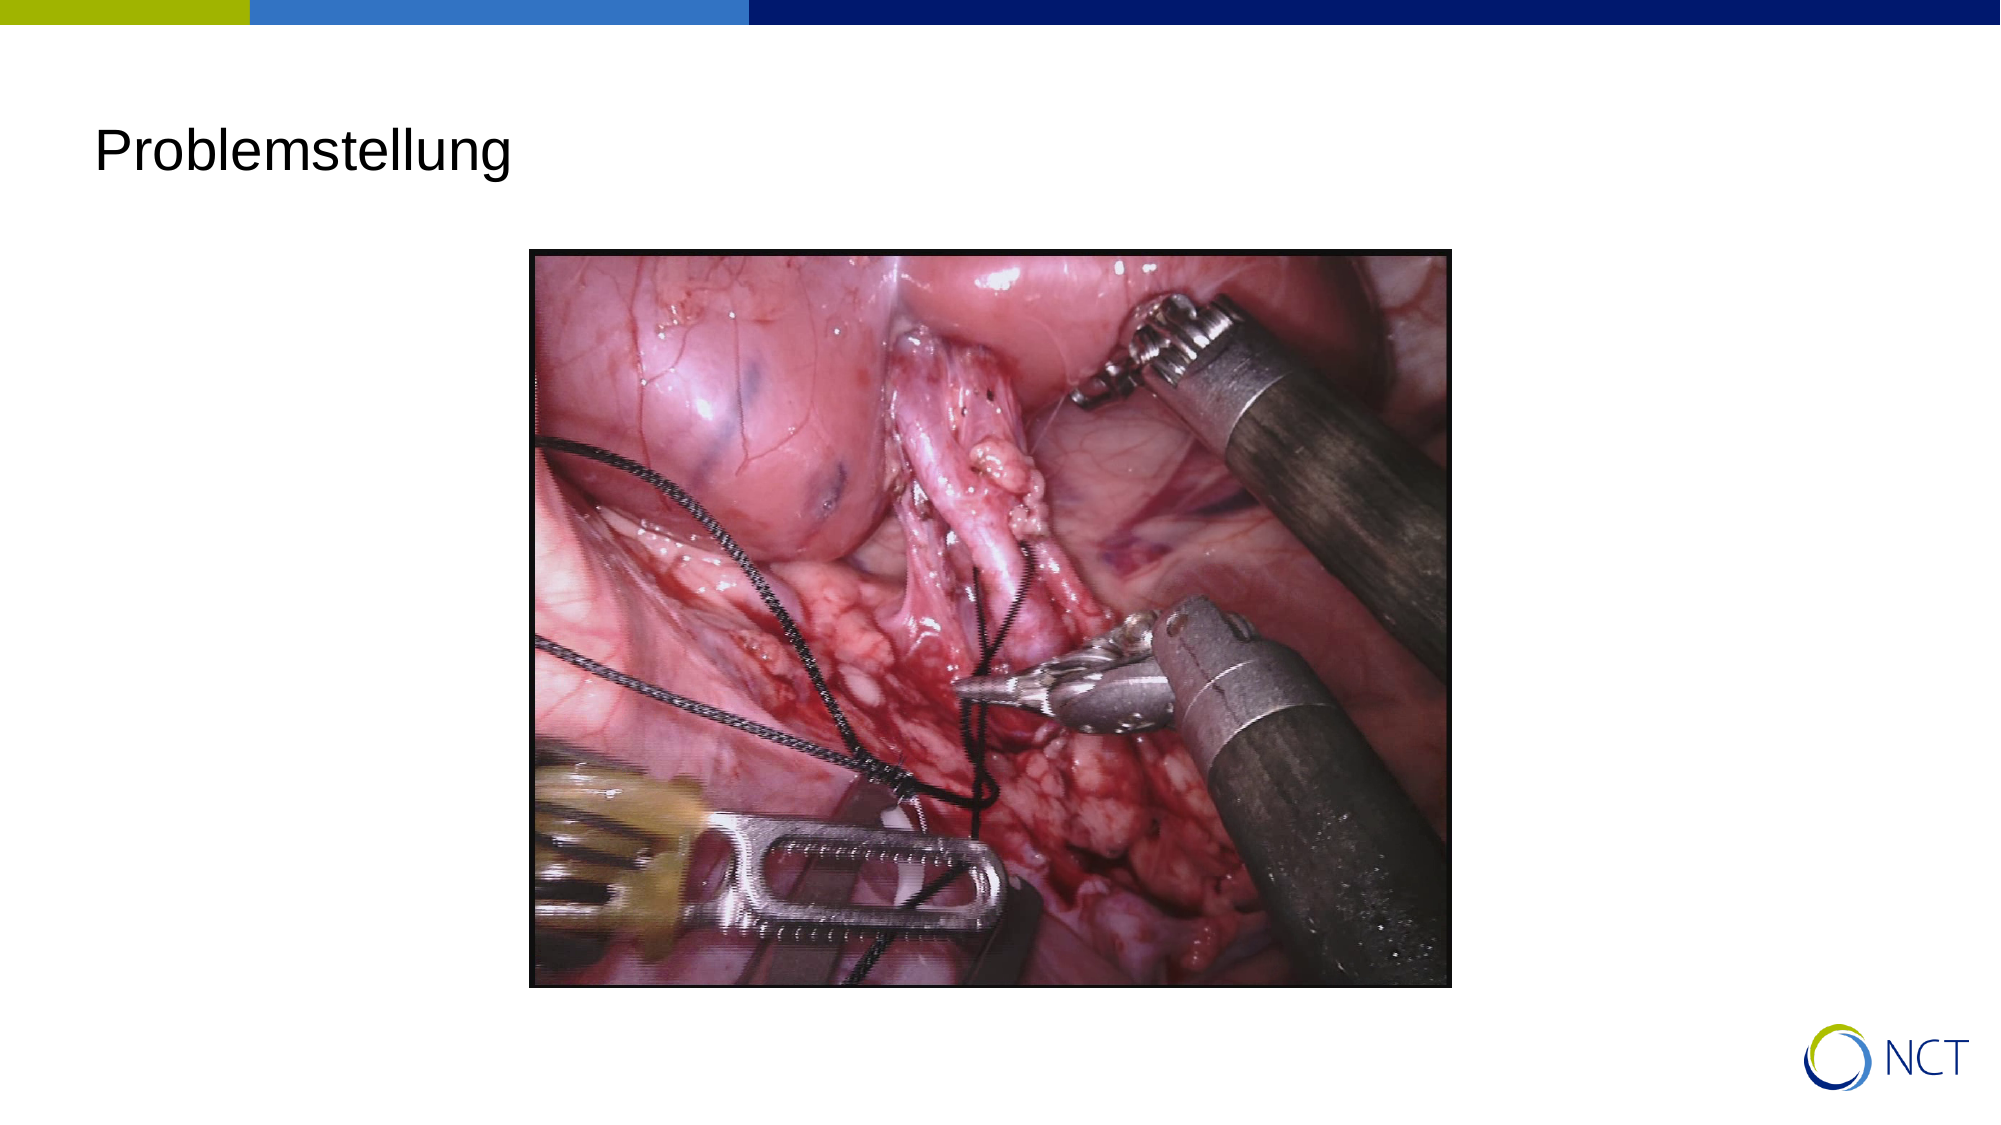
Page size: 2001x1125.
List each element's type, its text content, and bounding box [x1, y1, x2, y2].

title Problemstellung [94, 112, 1886, 300]
picture [529, 249, 1452, 988]
picture [1804, 1024, 1969, 1091]
